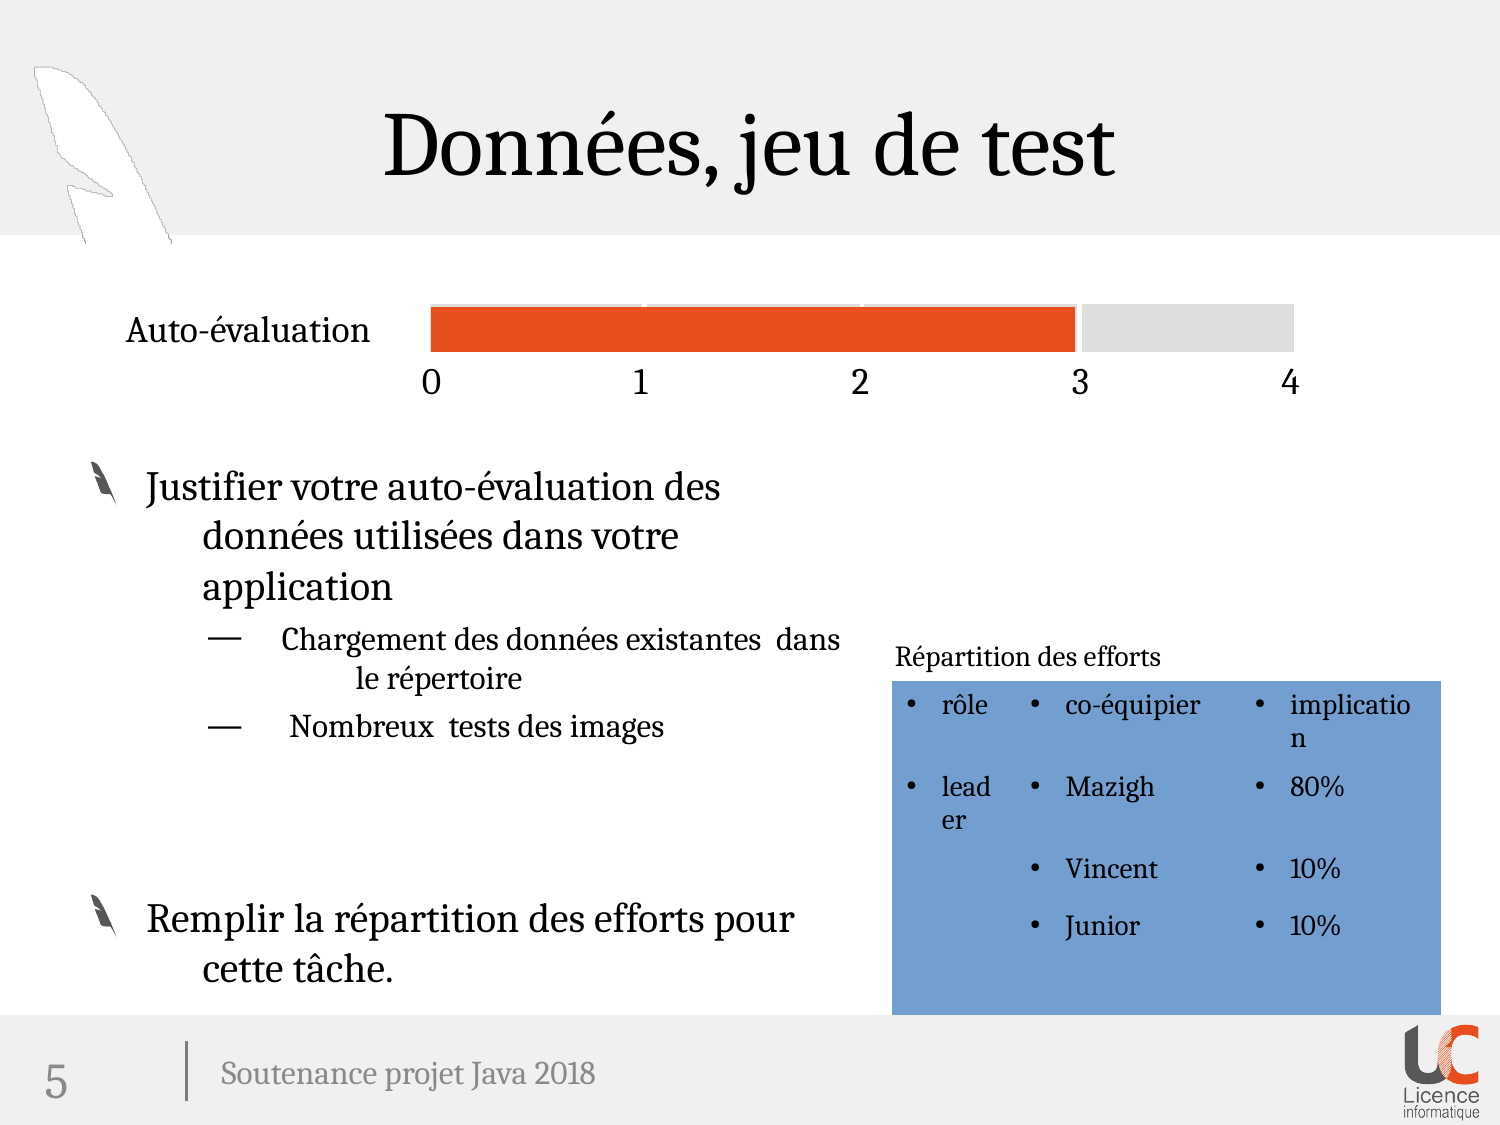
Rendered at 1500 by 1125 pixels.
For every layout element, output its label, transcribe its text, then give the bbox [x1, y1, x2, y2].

table_cell 10% [1240, 844, 1441, 901]
table_cell 80% [1240, 763, 1441, 844]
table_cell [1240, 958, 1441, 1015]
table_cell 10% [1240, 901, 1441, 958]
table_cell Junior [1016, 901, 1240, 958]
table_cell leader [892, 763, 1016, 844]
text_box [431, 307, 1075, 352]
table_header rôle [892, 681, 1016, 763]
table_cell Vincent [1016, 844, 1240, 901]
table_cell [1016, 958, 1240, 1015]
text_box Répartition des efforts [879, 630, 1193, 681]
text_box <numéro> [29, 1041, 160, 1102]
table_cell [892, 844, 1016, 901]
table_header co-équipier [1016, 681, 1240, 763]
table_cell [892, 958, 1016, 1015]
table_header implication [1240, 681, 1441, 763]
table_cell [892, 901, 1016, 958]
picture [29, 63, 187, 244]
list Justifier votre auto-évaluation des données utilisées dans votre application Chargement des données existantes dans le répertoire Nombreux tests des images Remplir la répartition des efforts pour cette tâche. [75, 444, 869, 1005]
text_box Soutenance projet Java 2018 [206, 1041, 939, 1102]
table_cell Mazigh [1016, 763, 1240, 844]
picture [1398, 1020, 1484, 1122]
title Données, jeu de test [75, 45, 1426, 233]
